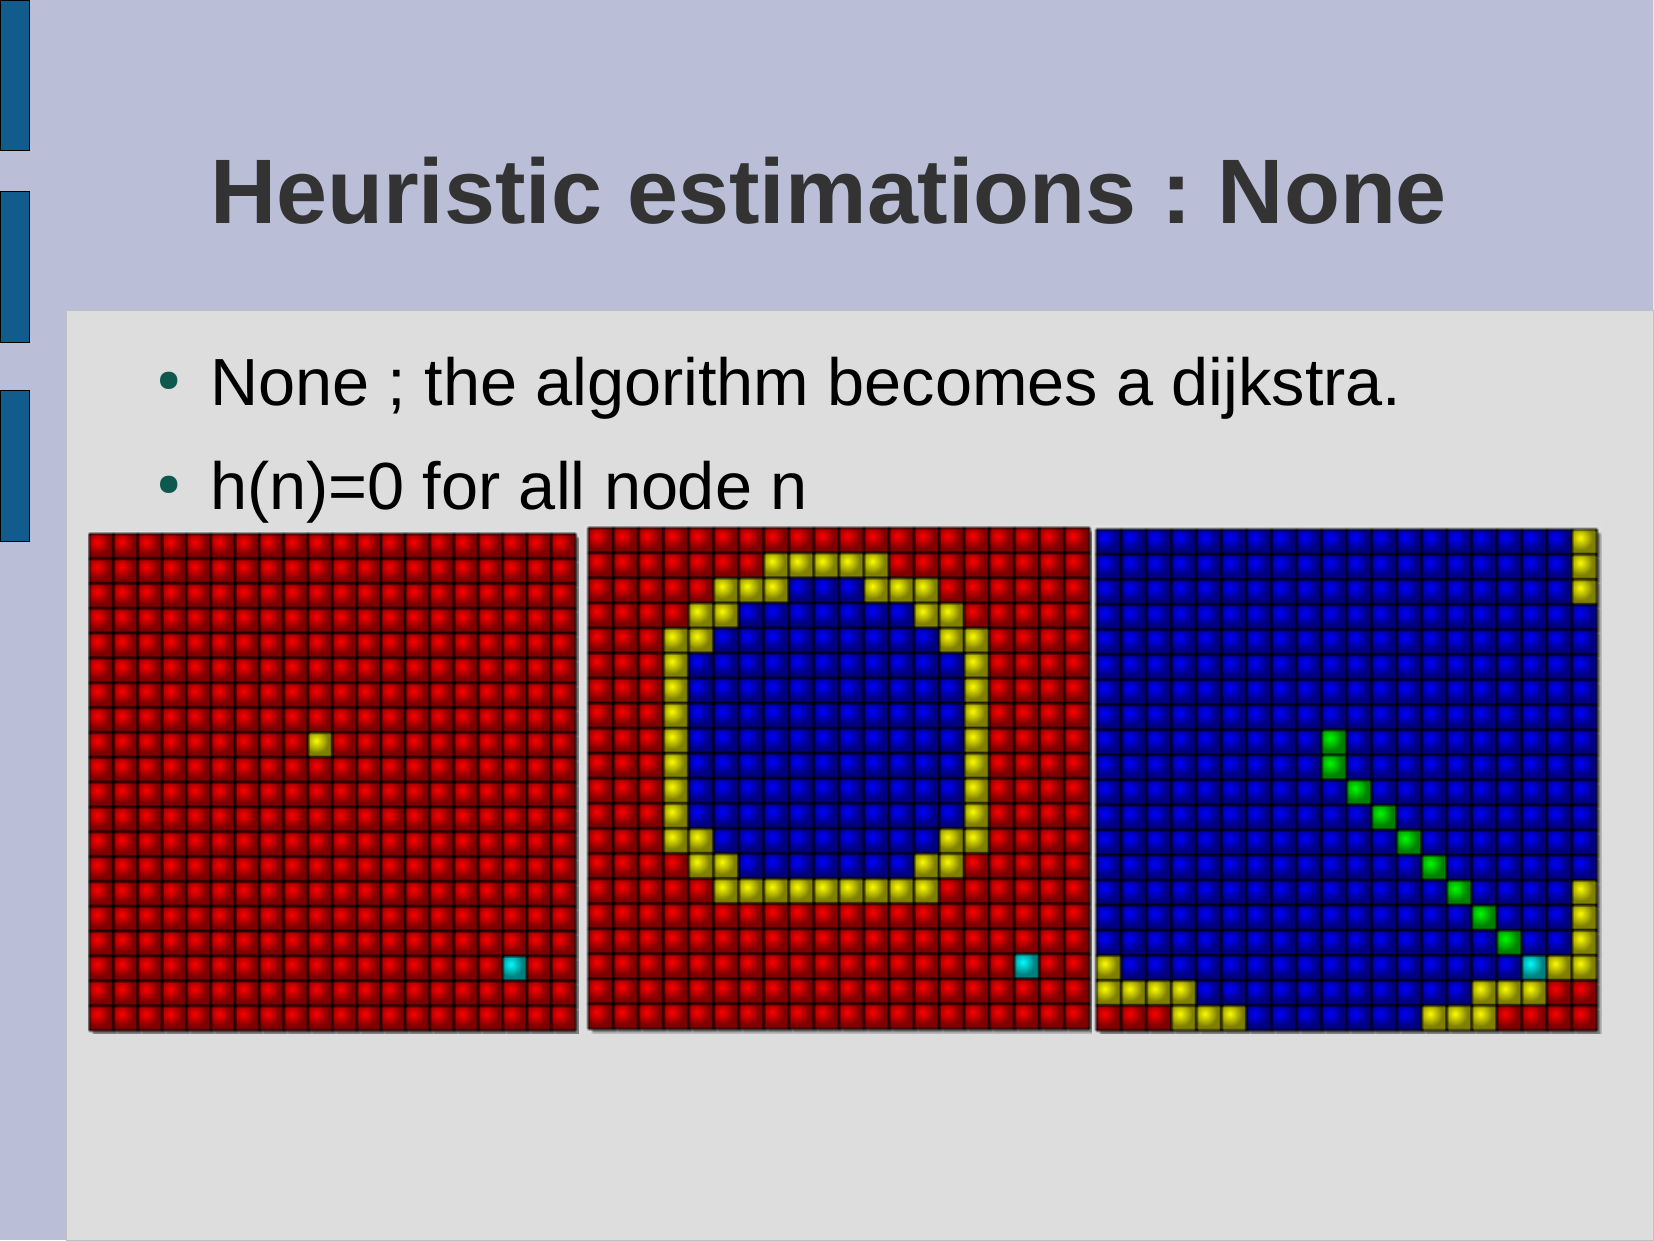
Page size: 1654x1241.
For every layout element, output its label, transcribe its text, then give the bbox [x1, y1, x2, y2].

picture [88, 531, 579, 1034]
title Heuristic estimations : None [123, 88, 1536, 296]
list None ; the algorithm becomes a dijkstra. h(n)=0 for all node n [121, 344, 1534, 718]
picture [584, 525, 1602, 1034]
